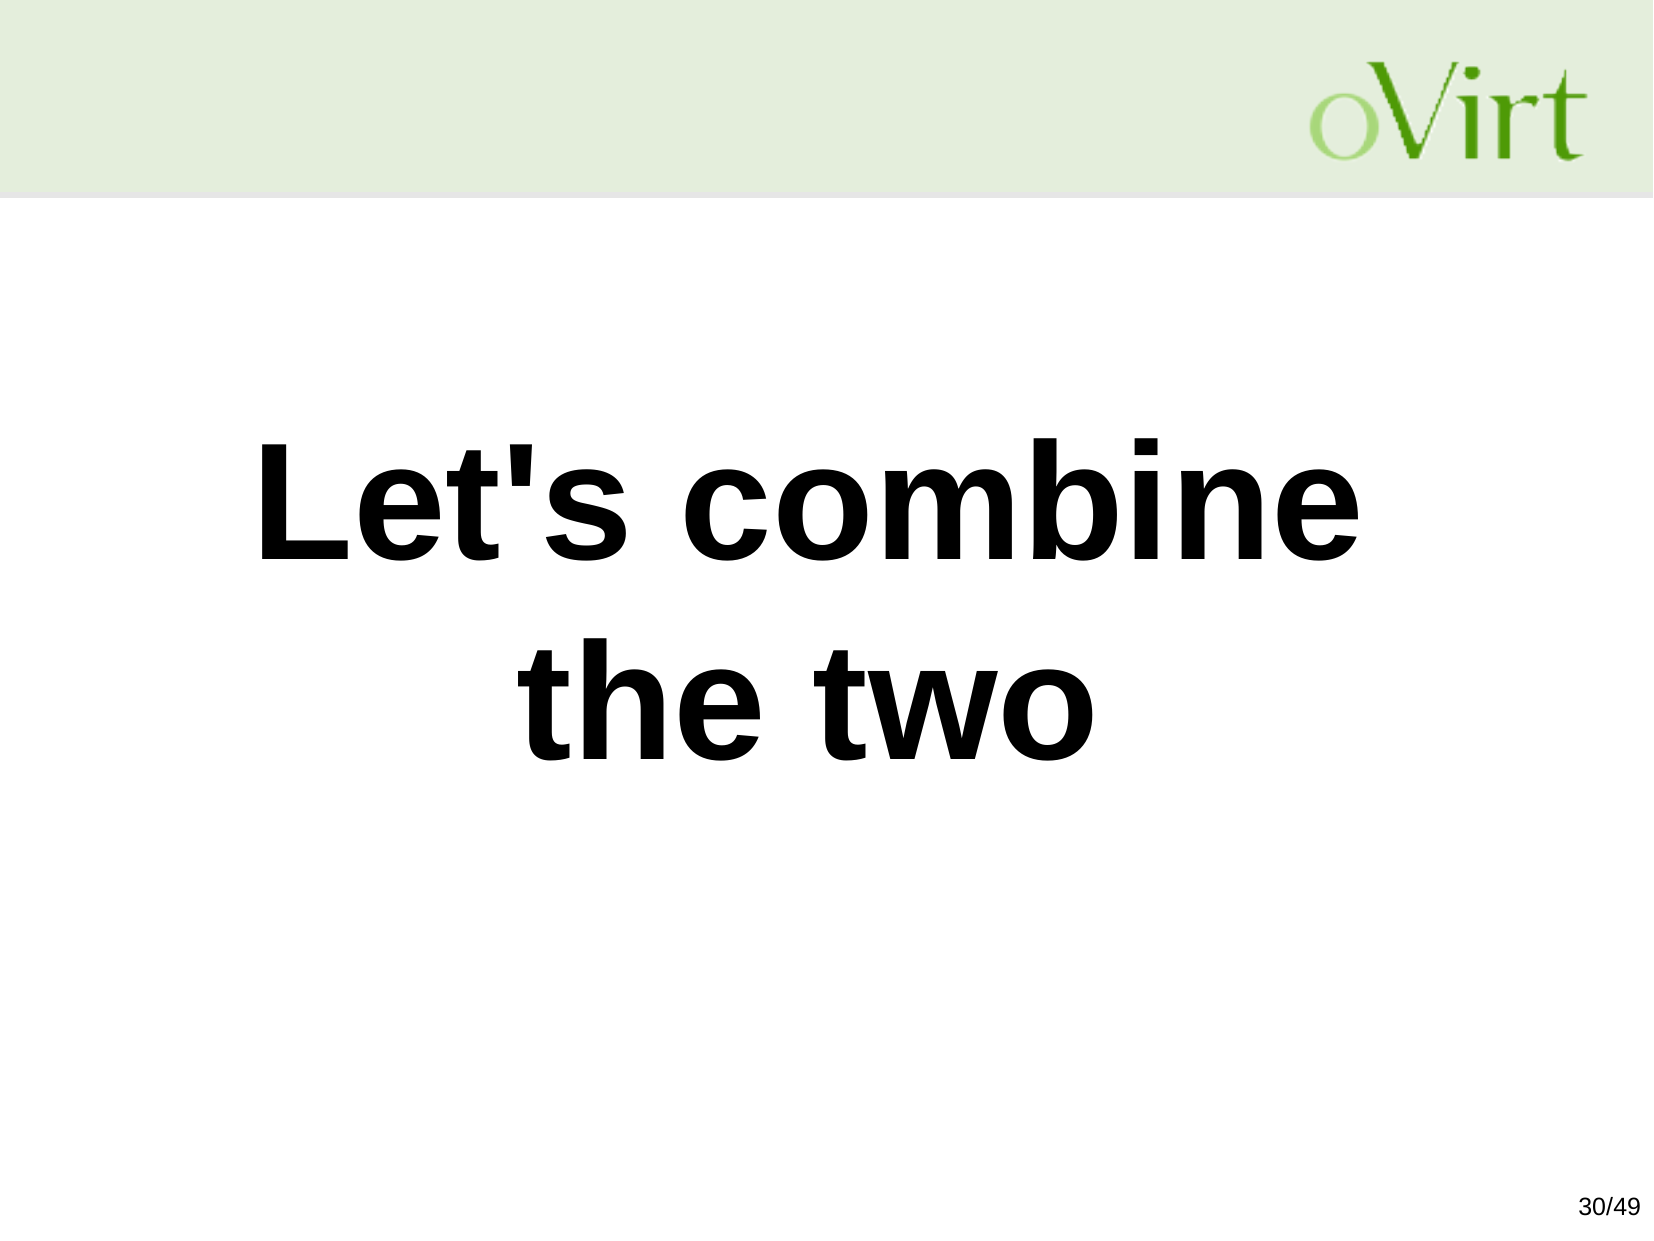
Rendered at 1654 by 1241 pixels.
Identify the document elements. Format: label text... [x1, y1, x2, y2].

picture [1289, 36, 1613, 181]
title Let's combine the two [170, 392, 1447, 793]
